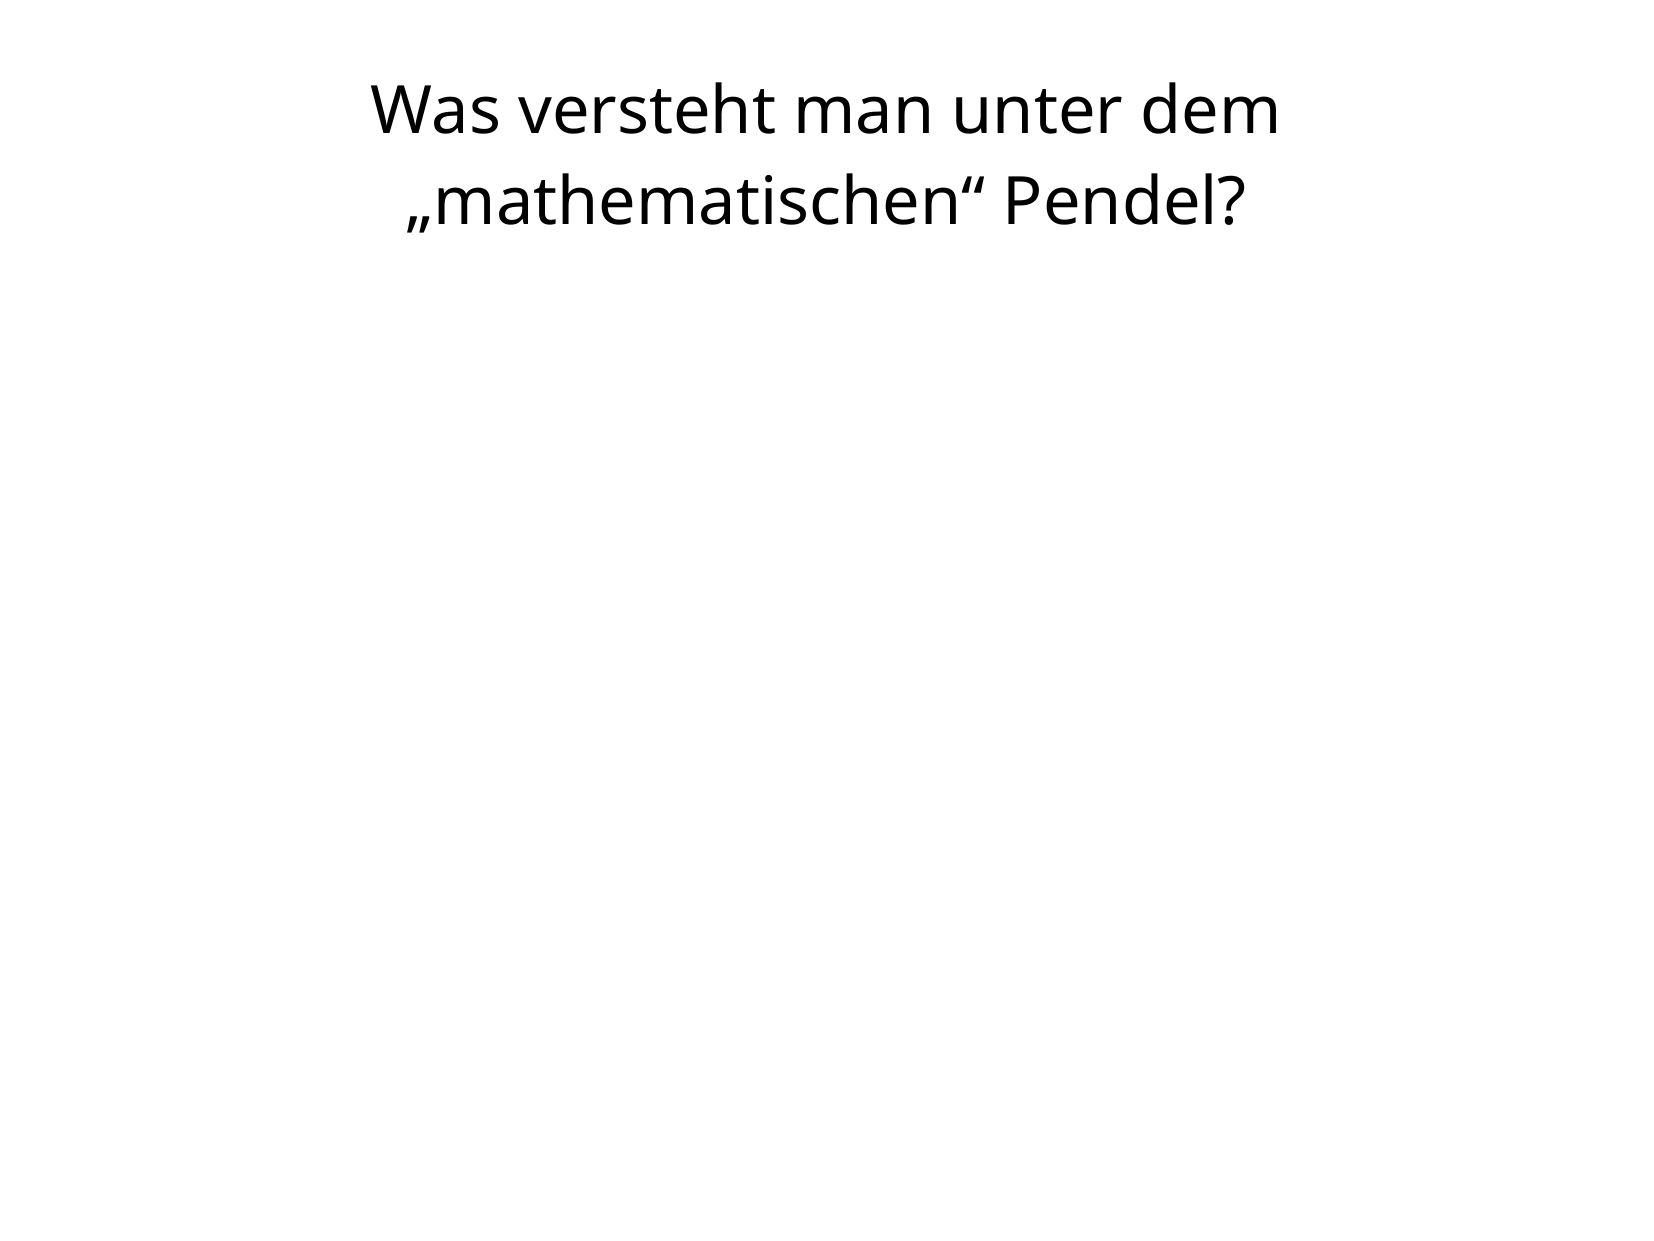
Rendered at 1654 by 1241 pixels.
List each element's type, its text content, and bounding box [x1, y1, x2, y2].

title Was versteht man unter dem „mathematischen“ Pendel? [82, 49, 1571, 257]
